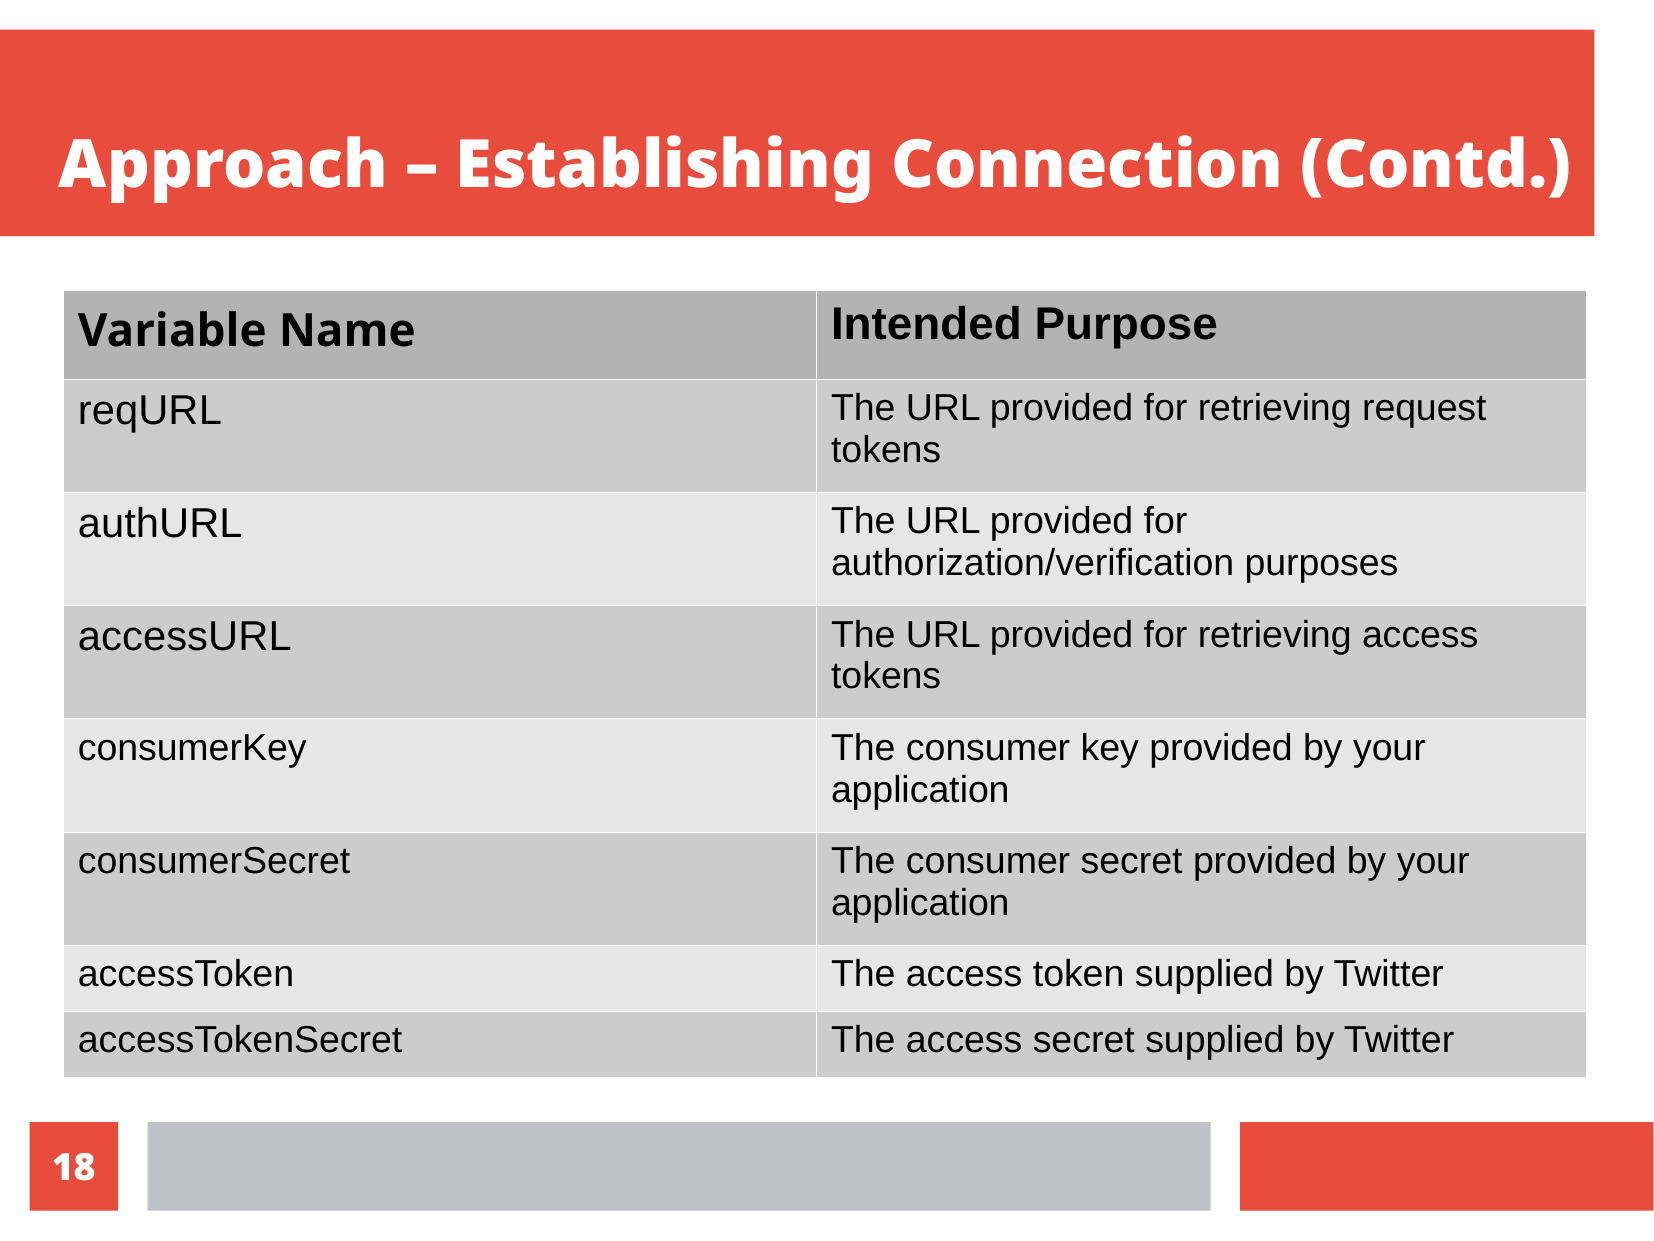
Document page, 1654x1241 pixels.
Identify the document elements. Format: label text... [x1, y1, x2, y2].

table_cell accessURL [64, 606, 816, 718]
table_cell The consumer secret provided by your application [817, 833, 1586, 945]
table_cell consumerSecret [64, 833, 816, 945]
table_header Variable Name [64, 291, 816, 379]
table_cell The URL provided for retrieving request tokens [817, 380, 1586, 492]
table_cell consumerKey [64, 719, 816, 832]
table_cell The URL provided for authorization/verification purposes [817, 493, 1586, 605]
table_cell The access token supplied by Twitter [817, 946, 1586, 1011]
title Approach – Establishing Connection (Contd.) [59, 59, 1595, 207]
table_header Intended Purpose [817, 291, 1586, 379]
table_cell The URL provided for retrieving access tokens [817, 606, 1586, 718]
table_cell authURL [64, 493, 816, 605]
table_cell The consumer key provided by your application [817, 719, 1586, 832]
table_cell accessToken [64, 946, 816, 1011]
table_cell accessTokenSecret [64, 1012, 816, 1077]
table_cell The access secret supplied by Twitter [817, 1012, 1586, 1077]
table_cell reqURL [64, 380, 816, 492]
